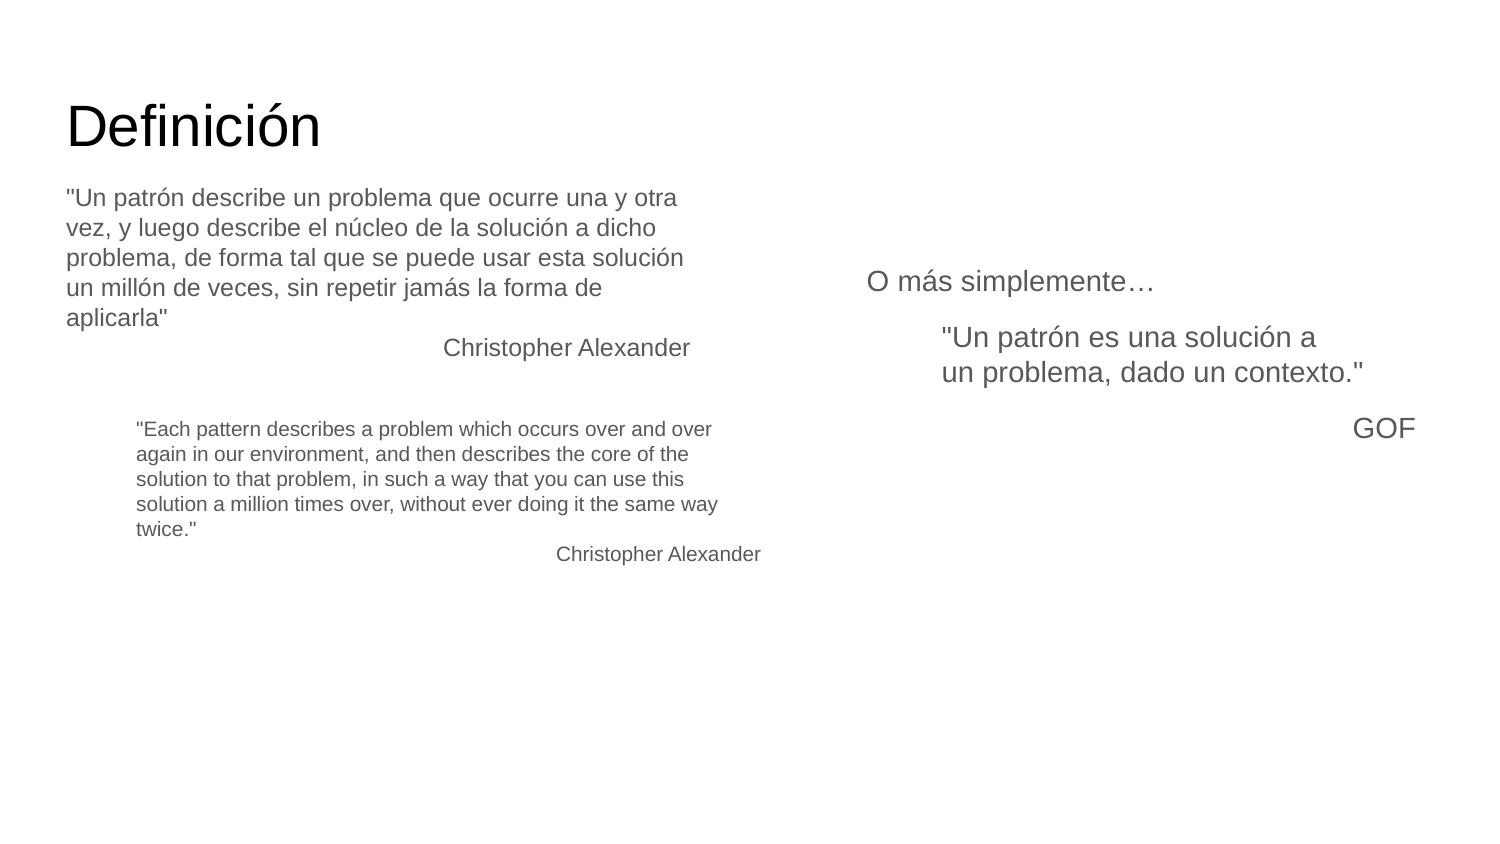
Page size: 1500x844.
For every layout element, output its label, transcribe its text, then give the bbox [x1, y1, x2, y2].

title Definición [51, 72, 1449, 167]
list "Each pattern describes a problem which occurs over and over again in our environment, and then describes the core of the solution to that problem, in such a way that you can use this solution a million times over, without ever doing it the same way twice." Christopher Alexander [121, 400, 777, 597]
list O más simplemente… "Un patrón es una solución a un problema, dado un contexto." GOF [851, 247, 1431, 518]
list "Un patrón describe un problema que ocurre una y otra vez, y luego describe el núcleo de la solución a dicho problema, de forma tal que se puede usar esta solución un millón de veces, sin repetir jamás la forma de aplicarla" Christopher Alexander [51, 166, 707, 401]
